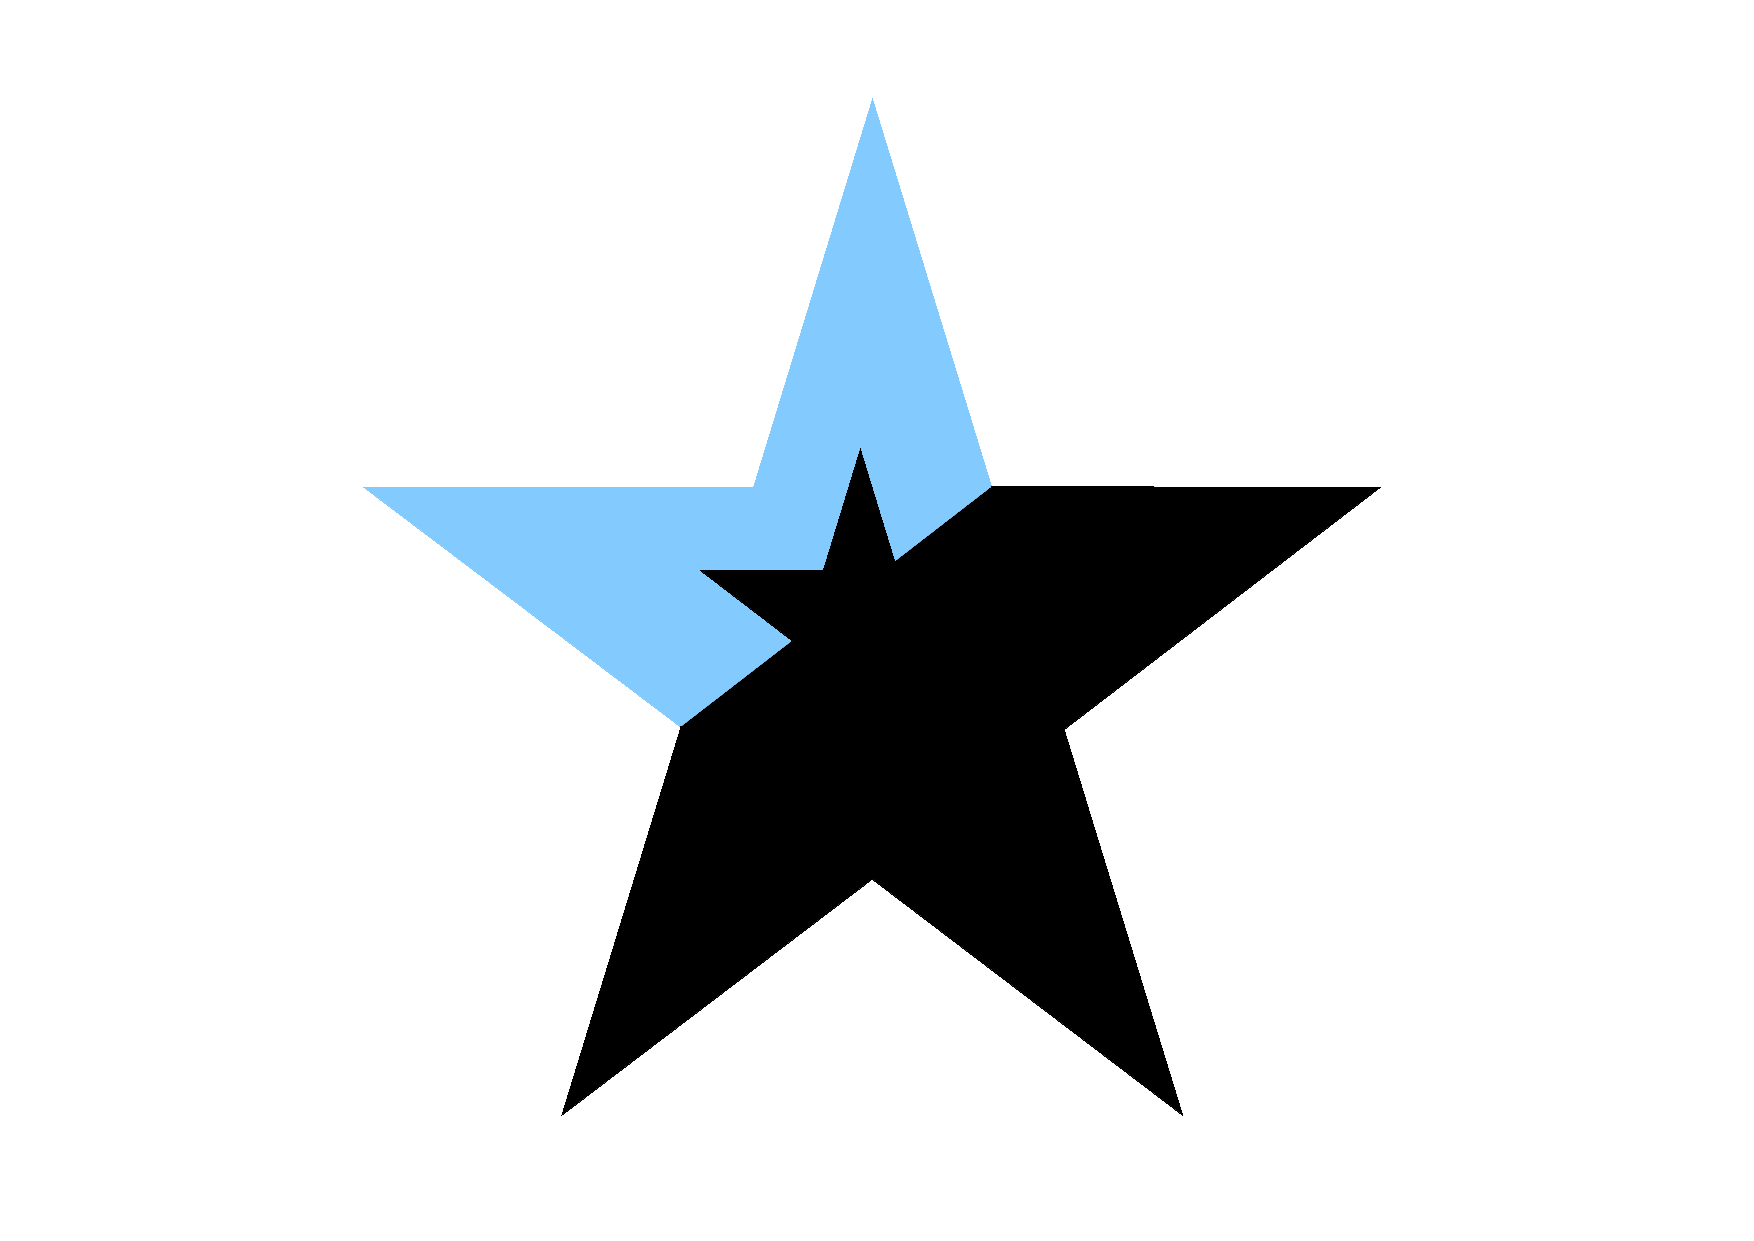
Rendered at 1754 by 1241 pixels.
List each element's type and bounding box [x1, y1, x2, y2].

text_box [363, 98, 1381, 1116]
